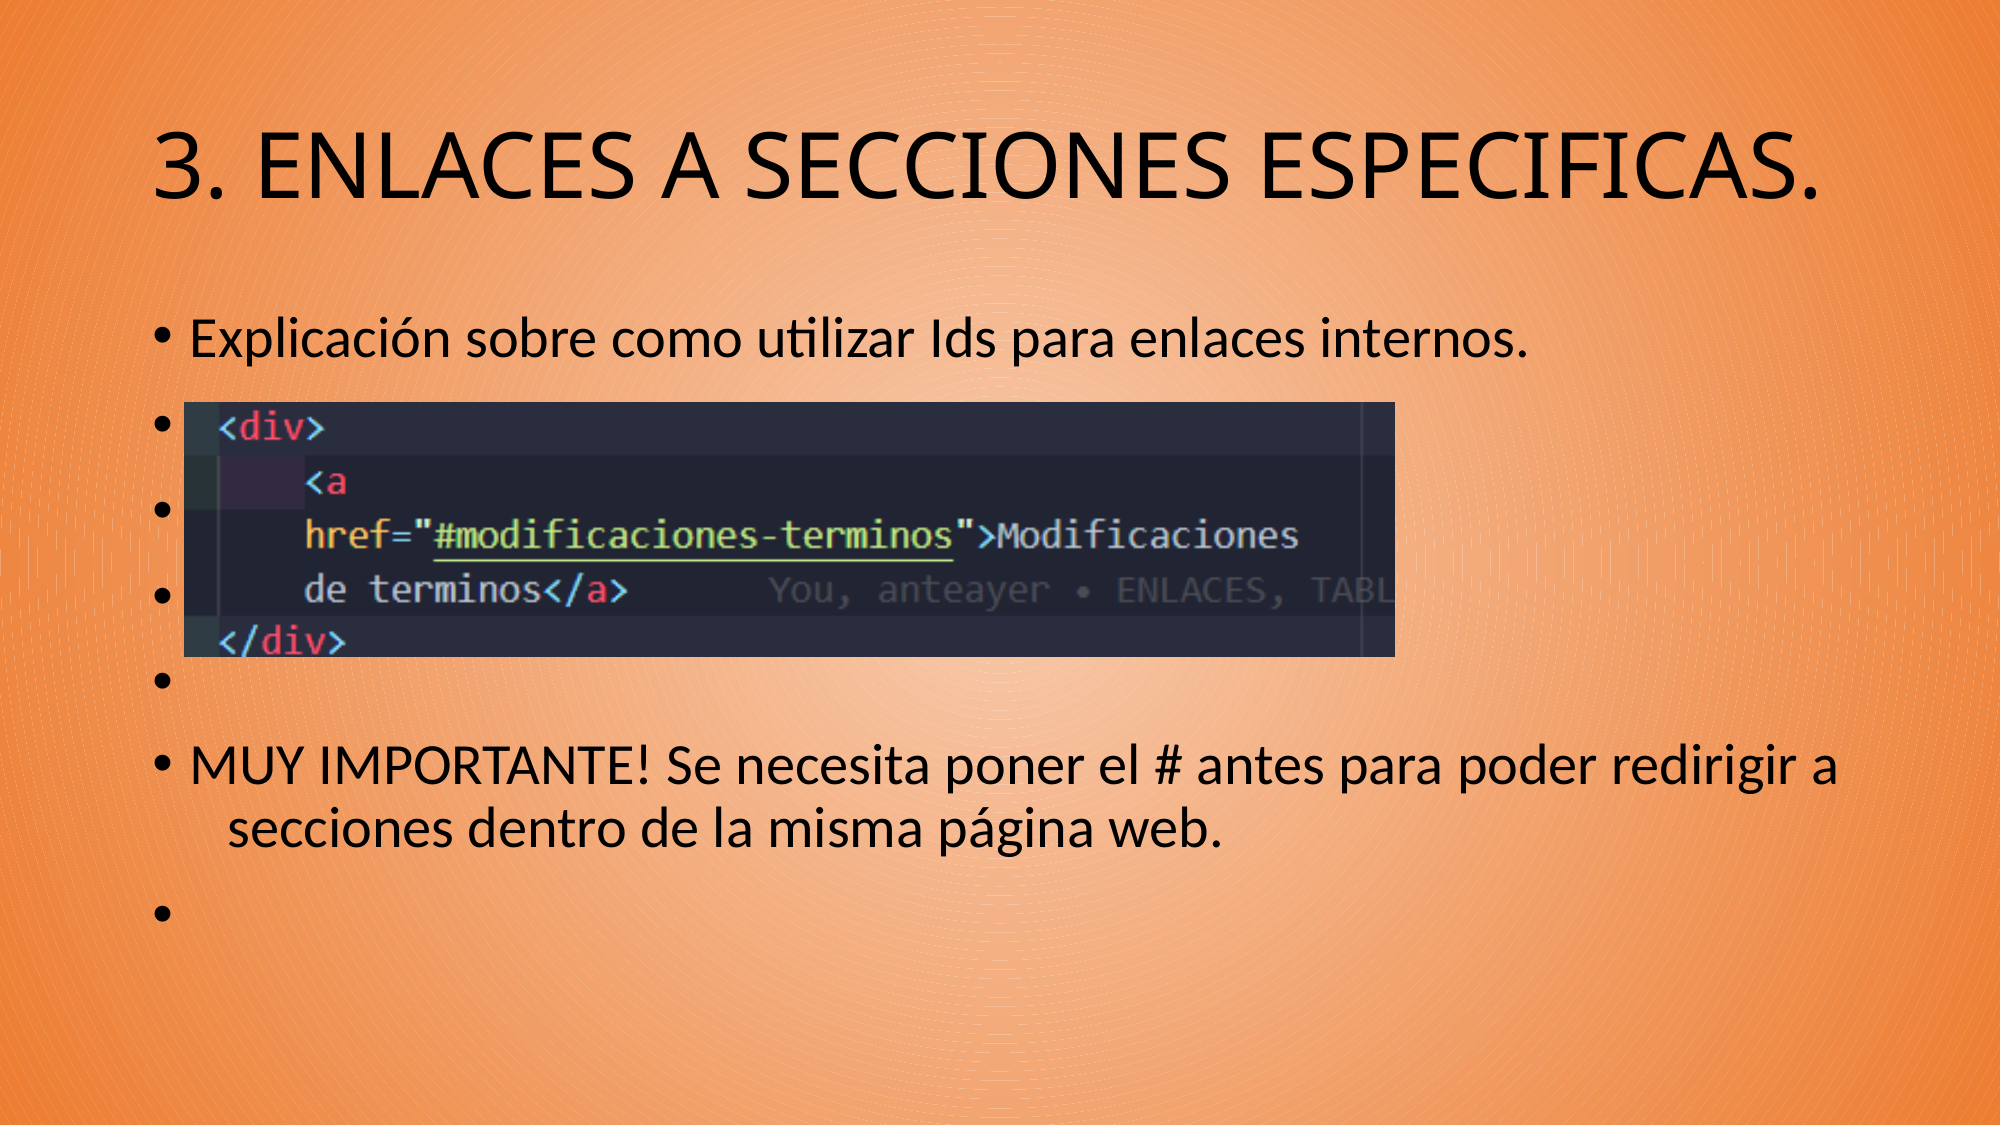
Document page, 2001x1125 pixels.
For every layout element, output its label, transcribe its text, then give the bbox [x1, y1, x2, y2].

list Explicación sobre como utilizar Ids para enlaces internos. MUY IMPORTANTE! Se necesita poner el # antes para poder redirigir a secciones dentro de la misma página web. [137, 299, 1863, 1014]
title 3. ENLACES A SECCIONES ESPECIFICAS. [137, 59, 1863, 278]
picture [184, 402, 1395, 657]
